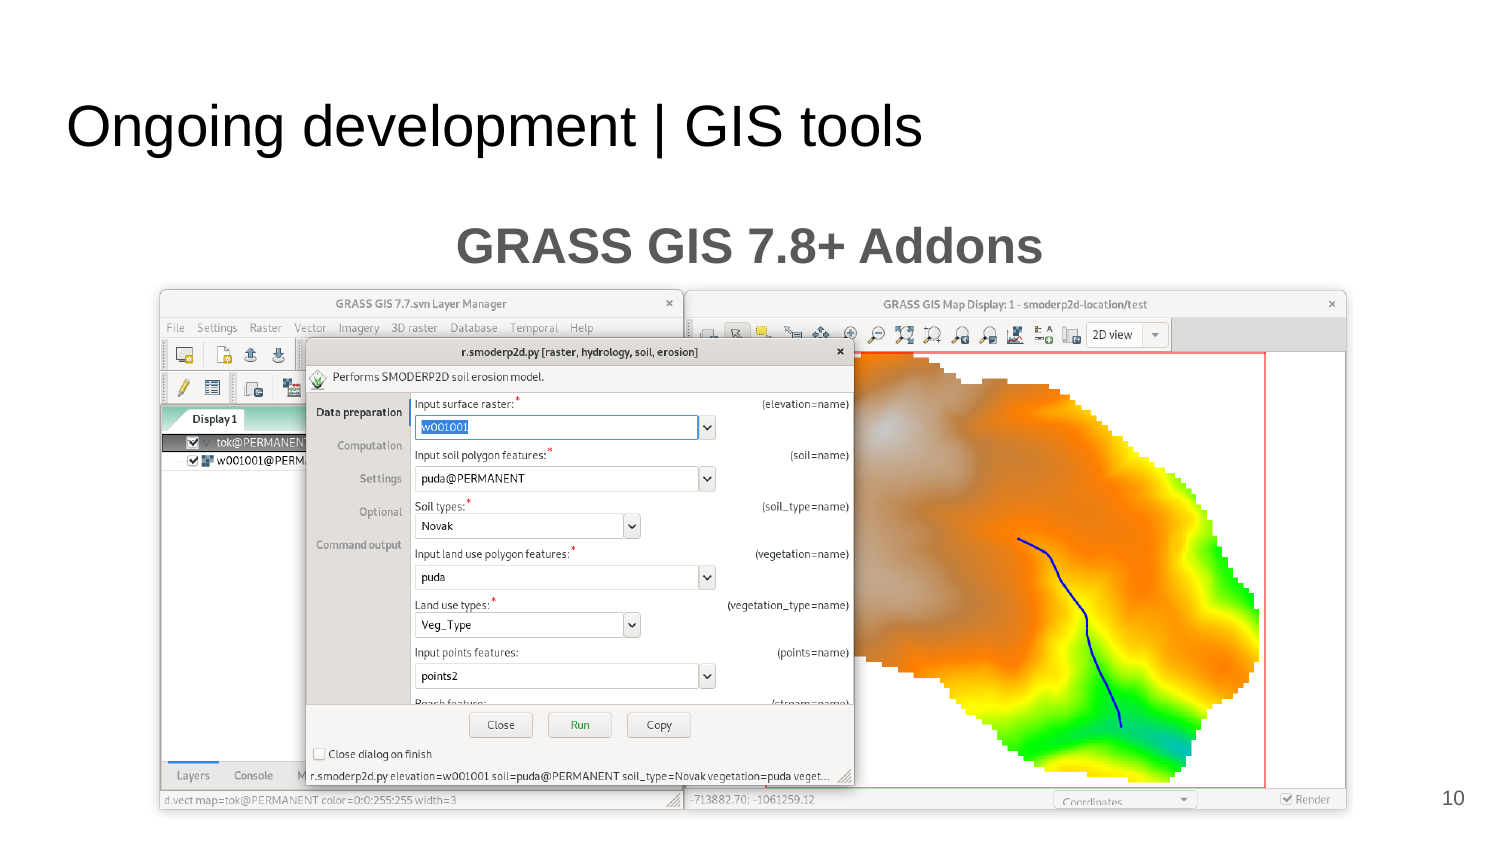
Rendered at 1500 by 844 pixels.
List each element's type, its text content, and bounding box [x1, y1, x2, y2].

picture [147, 281, 1353, 819]
list GRASS GIS 7.8+ Addons [51, 189, 1449, 750]
slide_number <number> [1389, 764, 1480, 830]
title Ongoing development | GIS tools [51, 72, 1449, 167]
